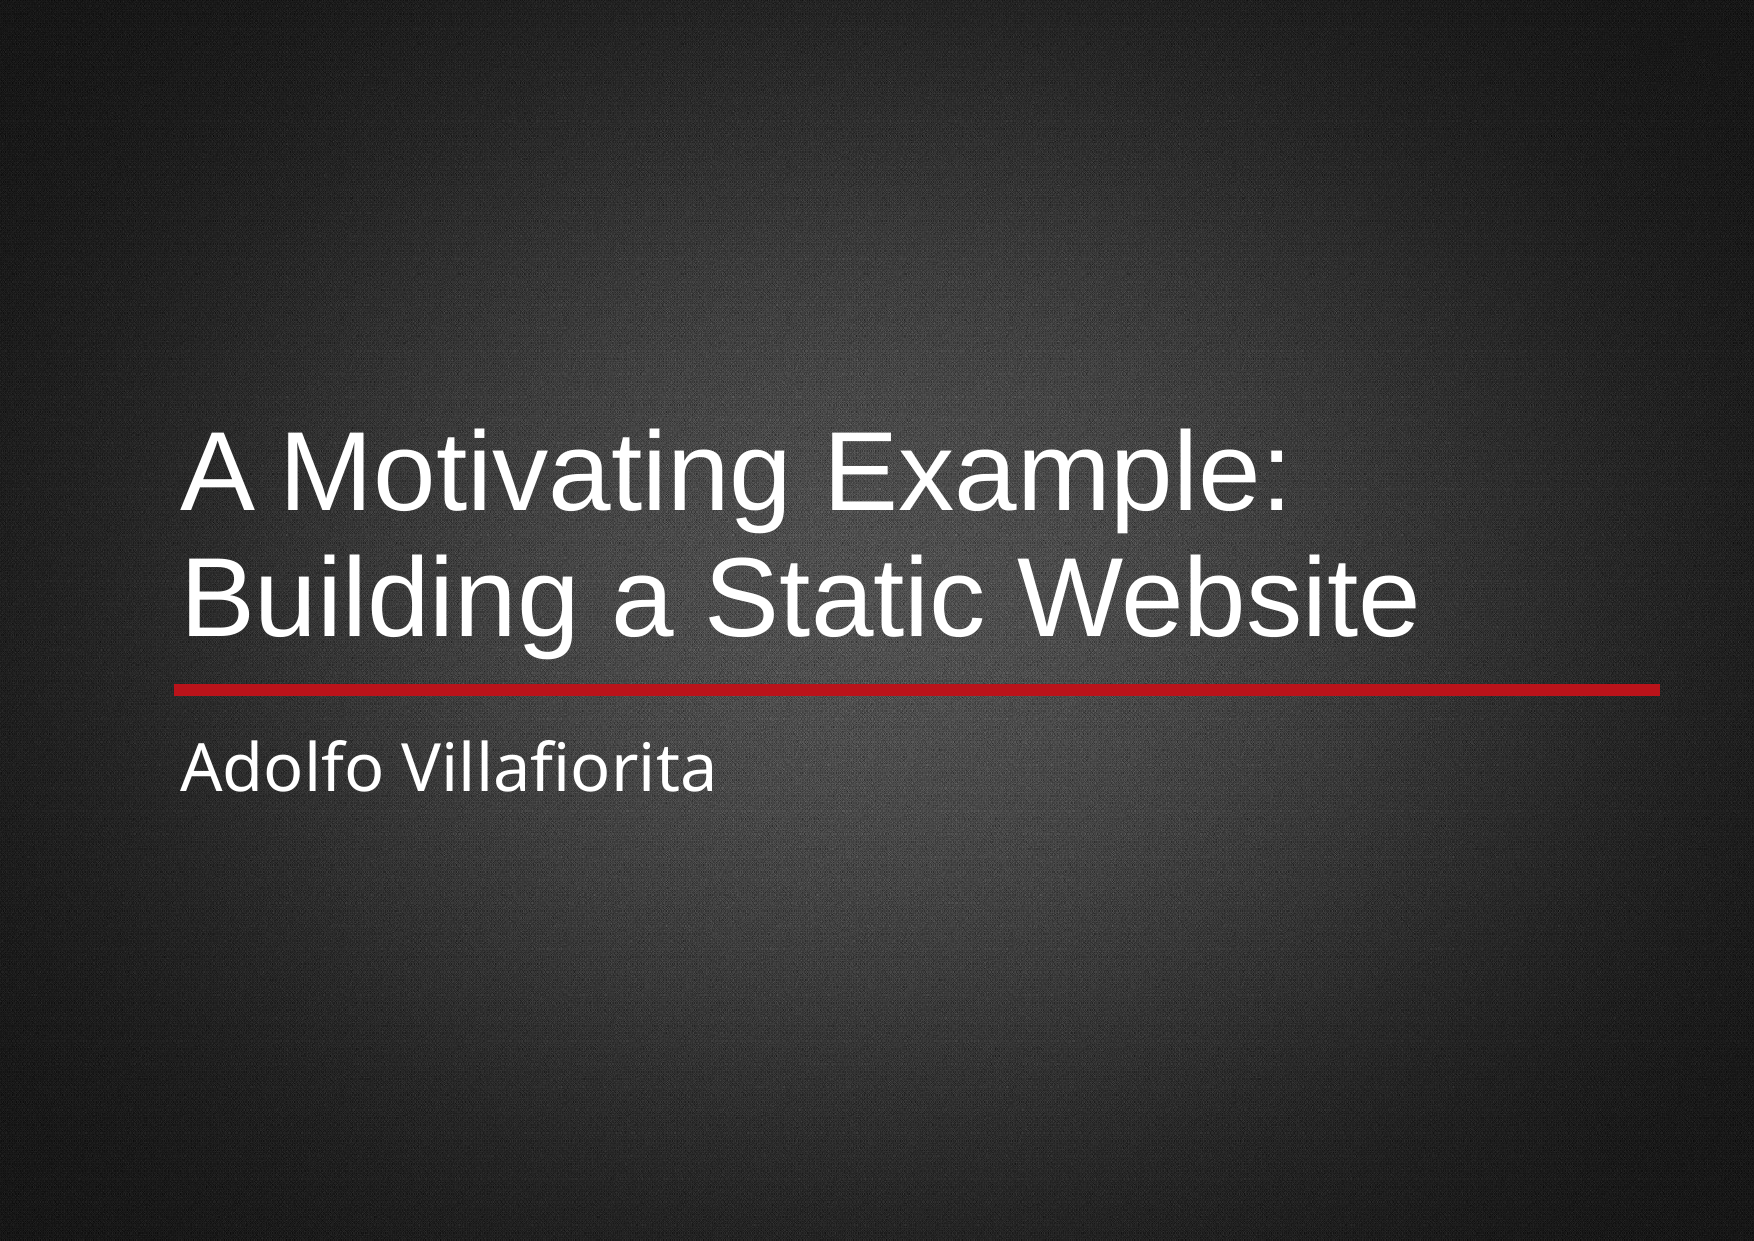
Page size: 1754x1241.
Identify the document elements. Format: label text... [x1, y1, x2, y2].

title A Motivating Example: Building a Static Website [180, 49, 1667, 661]
picture [0, 0, 1754, 1241]
subtitle Adolfo Villafiorita [180, 720, 1667, 1171]
